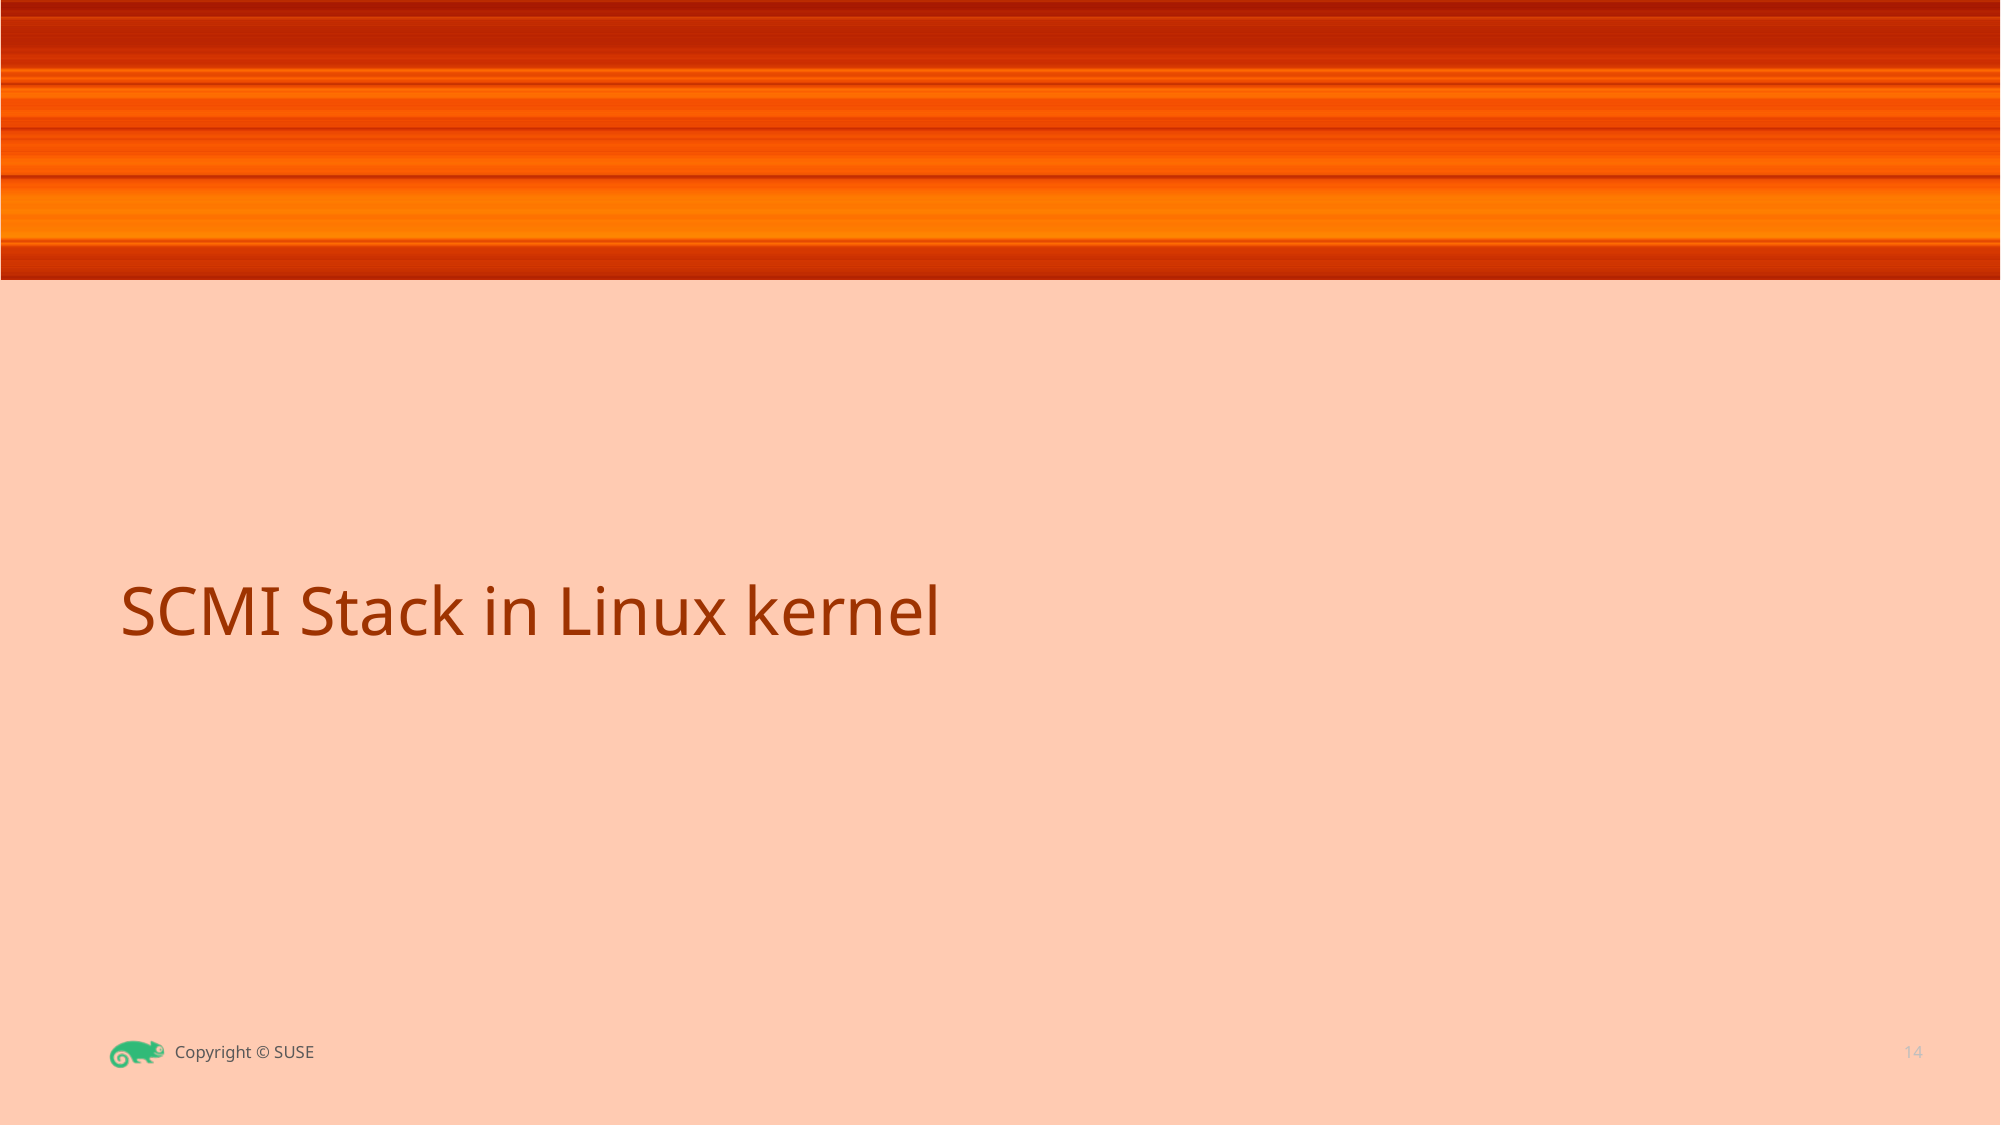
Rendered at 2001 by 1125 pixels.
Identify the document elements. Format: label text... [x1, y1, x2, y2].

picture [99, 1031, 175, 1074]
list SCMI Stack in Linux kernel [120, 429, 1801, 650]
picture [1, 0, 2001, 280]
slide_number <number> [1875, 1042, 1923, 1063]
